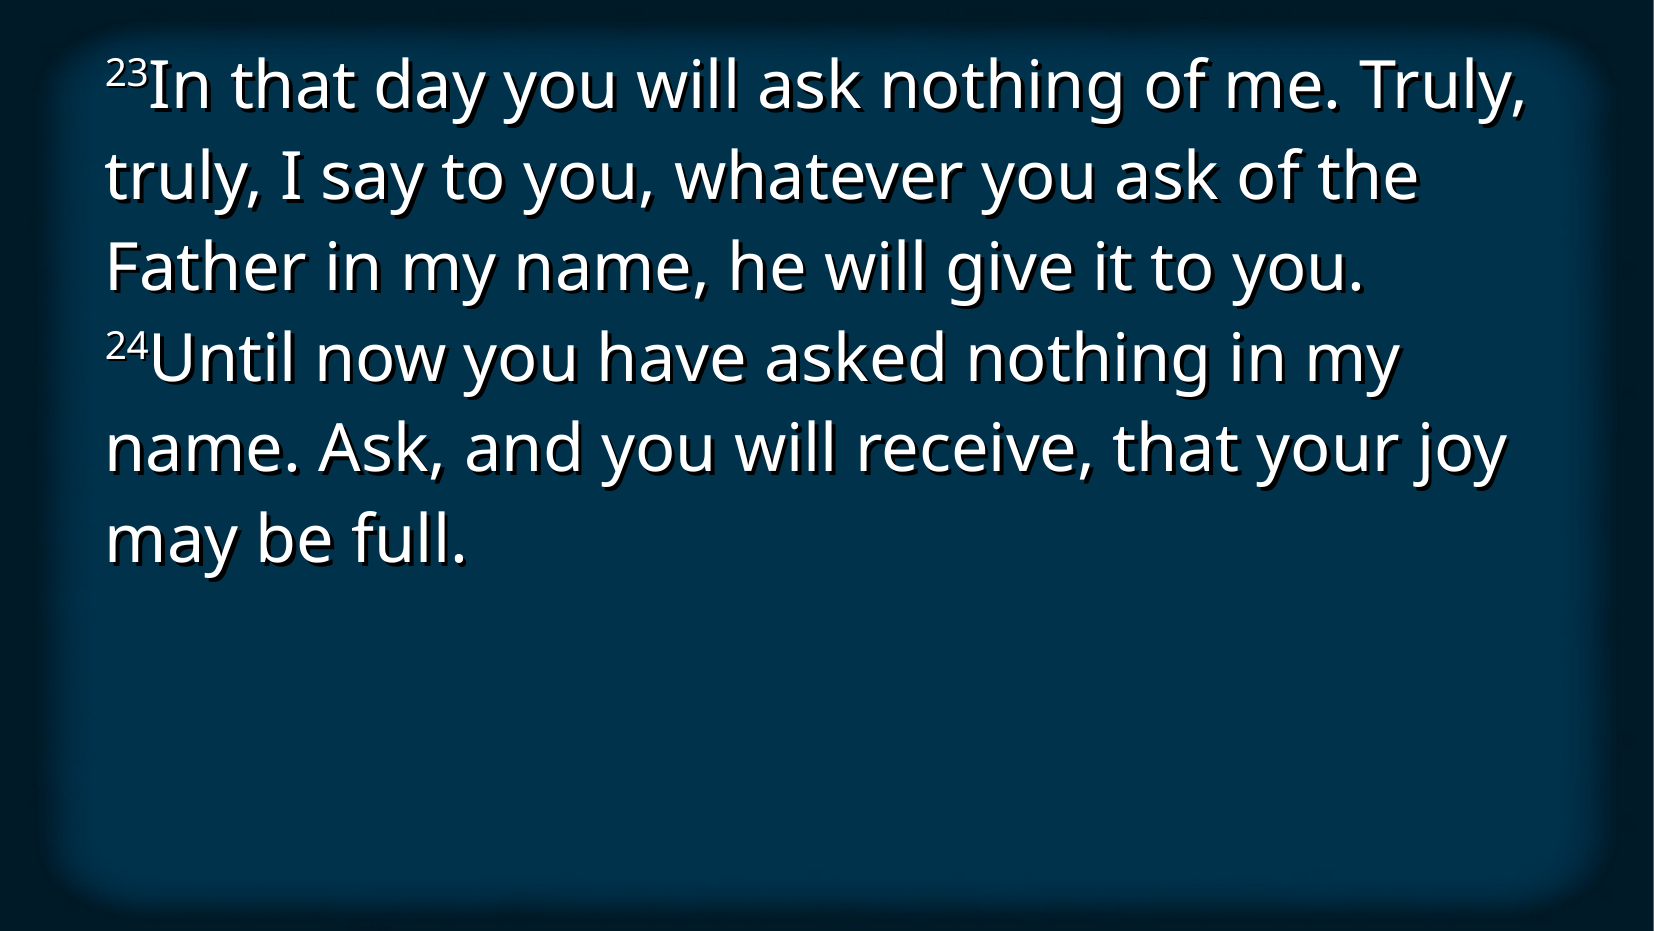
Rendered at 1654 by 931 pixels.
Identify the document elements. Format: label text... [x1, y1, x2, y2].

picture [0, 0, 1654, 931]
text_box 23In that day you will ask nothing of me. Truly, truly, I say to you, whatever you ask of the Father in my name, he will give it to you. 24Until now you have asked nothing in my name. Ask, and you will receive, that your joy may be full. [90, 30, 1576, 489]
